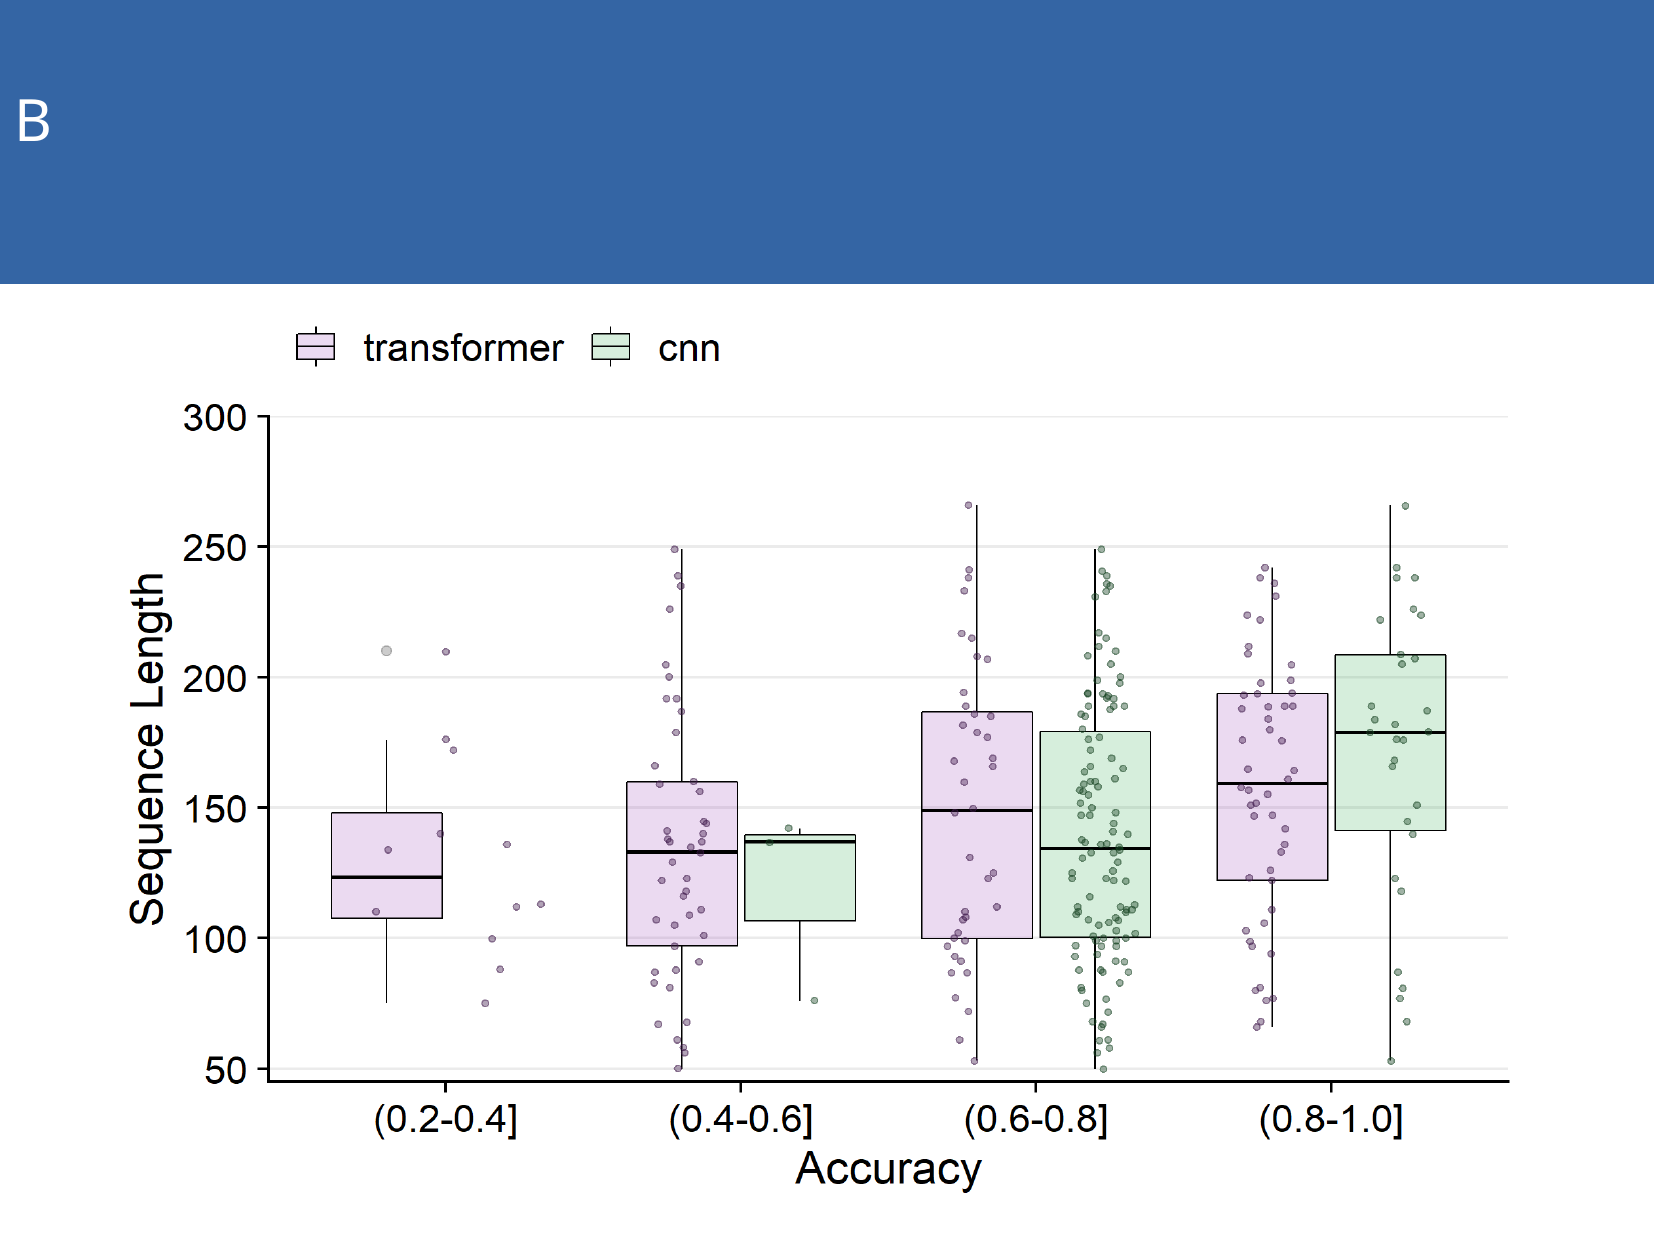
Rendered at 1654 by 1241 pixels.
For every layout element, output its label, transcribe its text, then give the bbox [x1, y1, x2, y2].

picture [106, 299, 1531, 1215]
text_box B [0, 0, 1654, 284]
